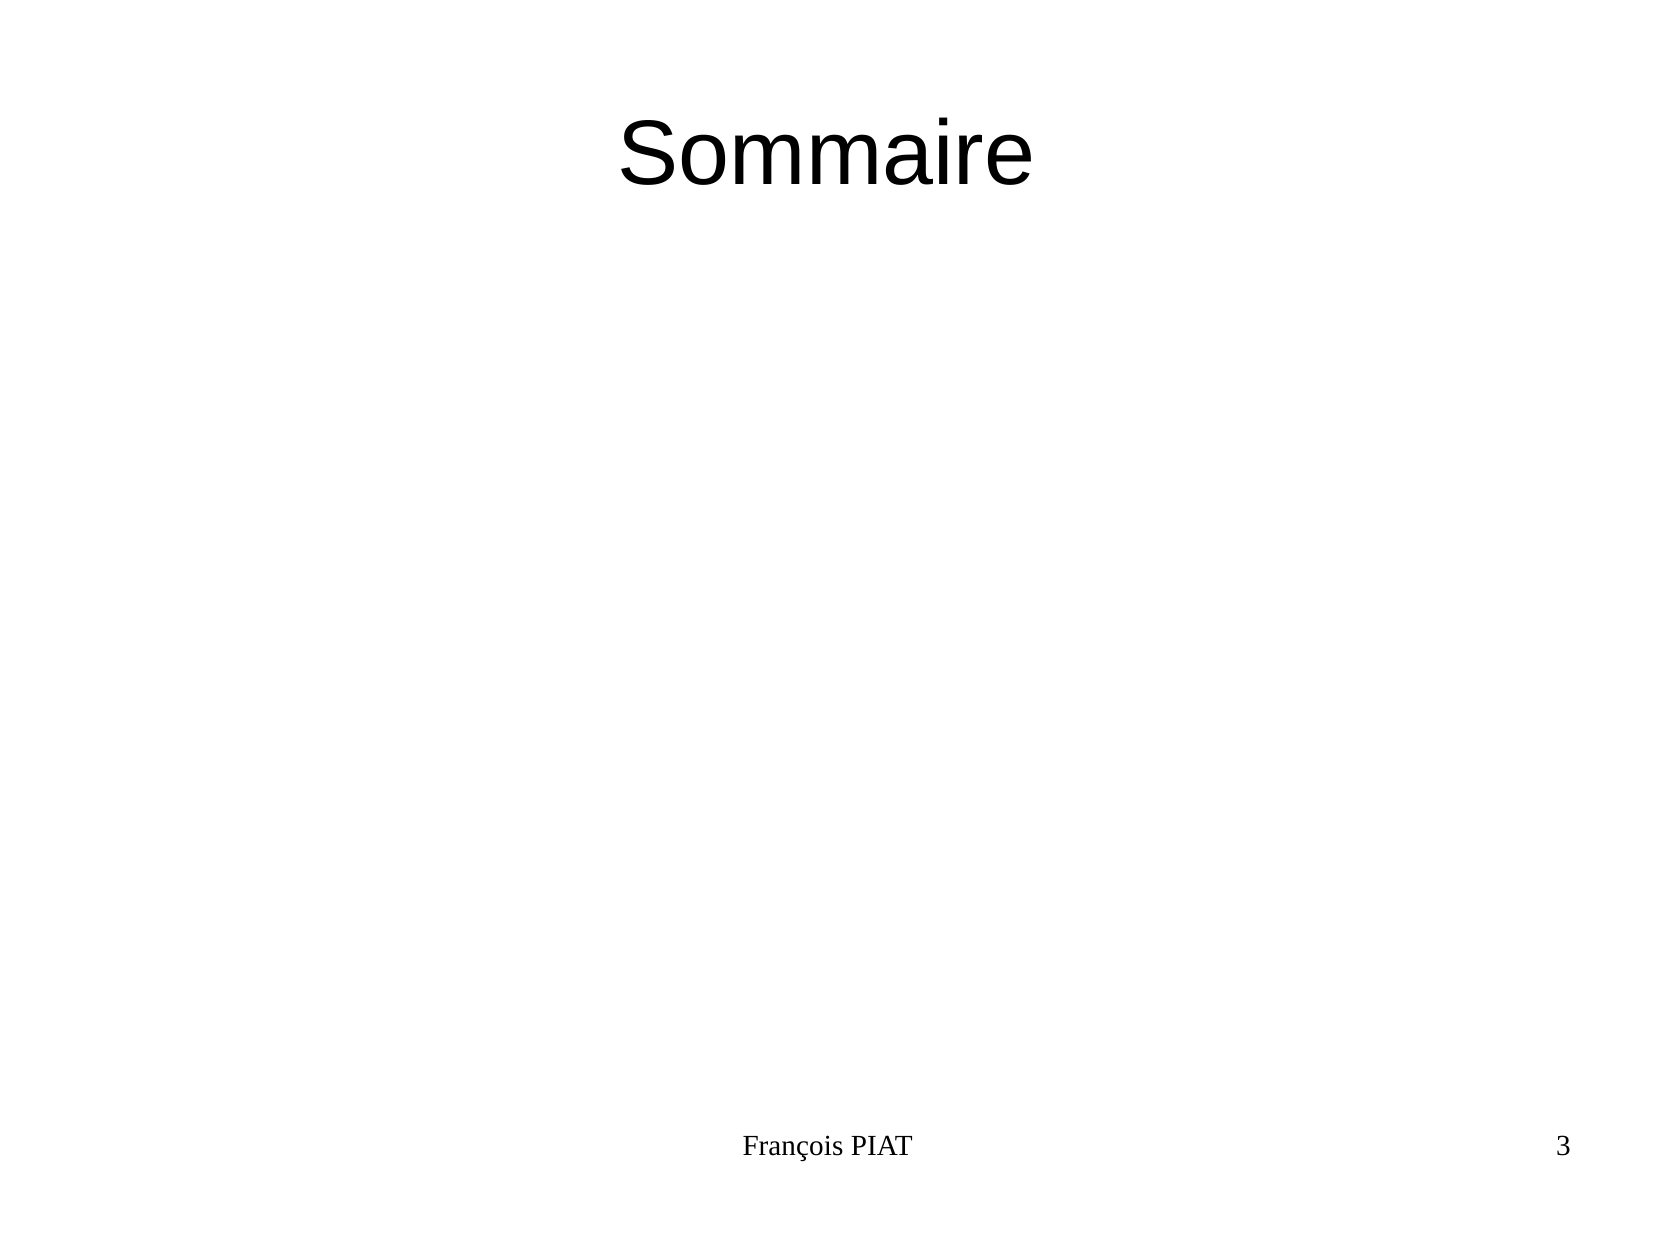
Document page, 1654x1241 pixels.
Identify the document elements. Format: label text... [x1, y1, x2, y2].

title Sommaire [82, 49, 1571, 257]
